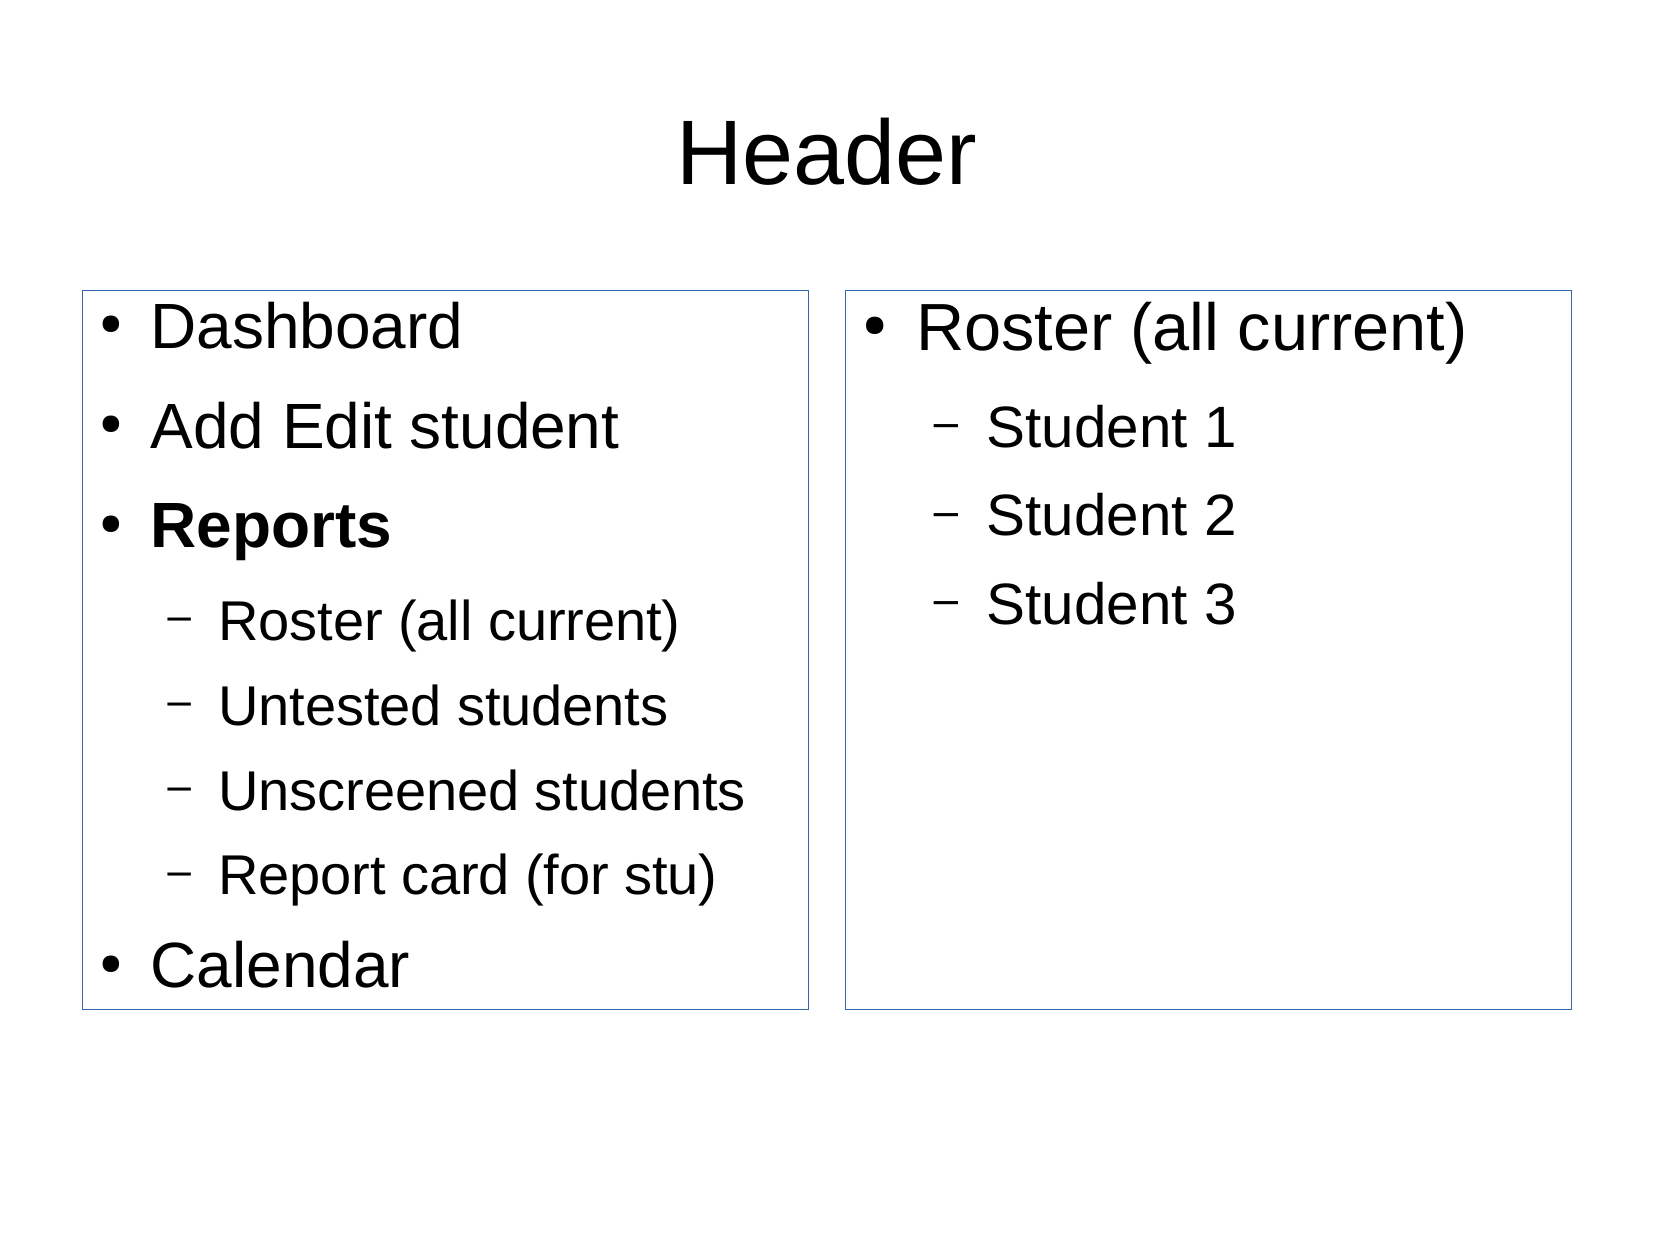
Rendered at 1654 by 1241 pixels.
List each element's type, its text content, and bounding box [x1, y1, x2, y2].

list Dashboard Add Edit student Reports Roster (all current) Untested students Unscreened students Report card (for stu) Calendar [82, 290, 809, 1010]
list Roster (all current) Student 1 Student 2 Student 3 [845, 290, 1572, 1010]
title Header [82, 49, 1571, 257]
